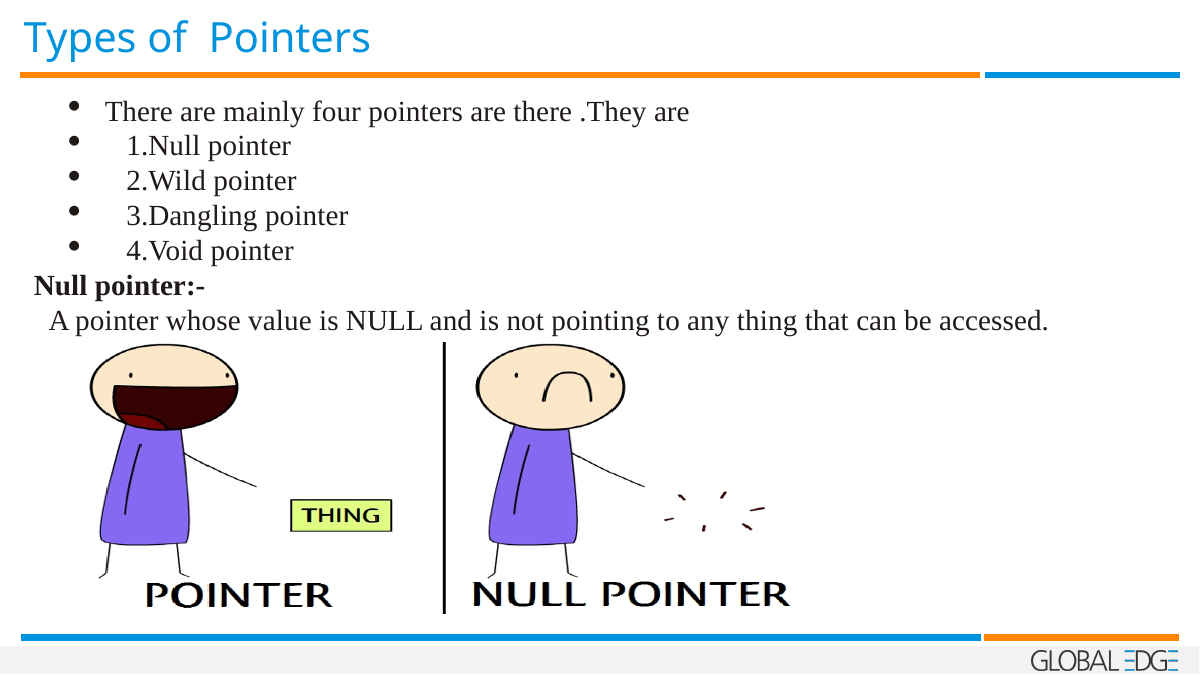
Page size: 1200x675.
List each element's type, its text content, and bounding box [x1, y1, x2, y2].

text_box Types of Pointers [12, 9, 1087, 62]
text_box There are mainly four pointers are there .They are 1.Null pointer 2.Wild pointer 3.Dangling pointer 4.Void pointer Null pointer:- A pointer whose value is NULL and is not pointing to any thing that can be accessed. [22, 86, 1181, 626]
picture [40, 342, 815, 614]
picture [1031, 650, 1178, 671]
